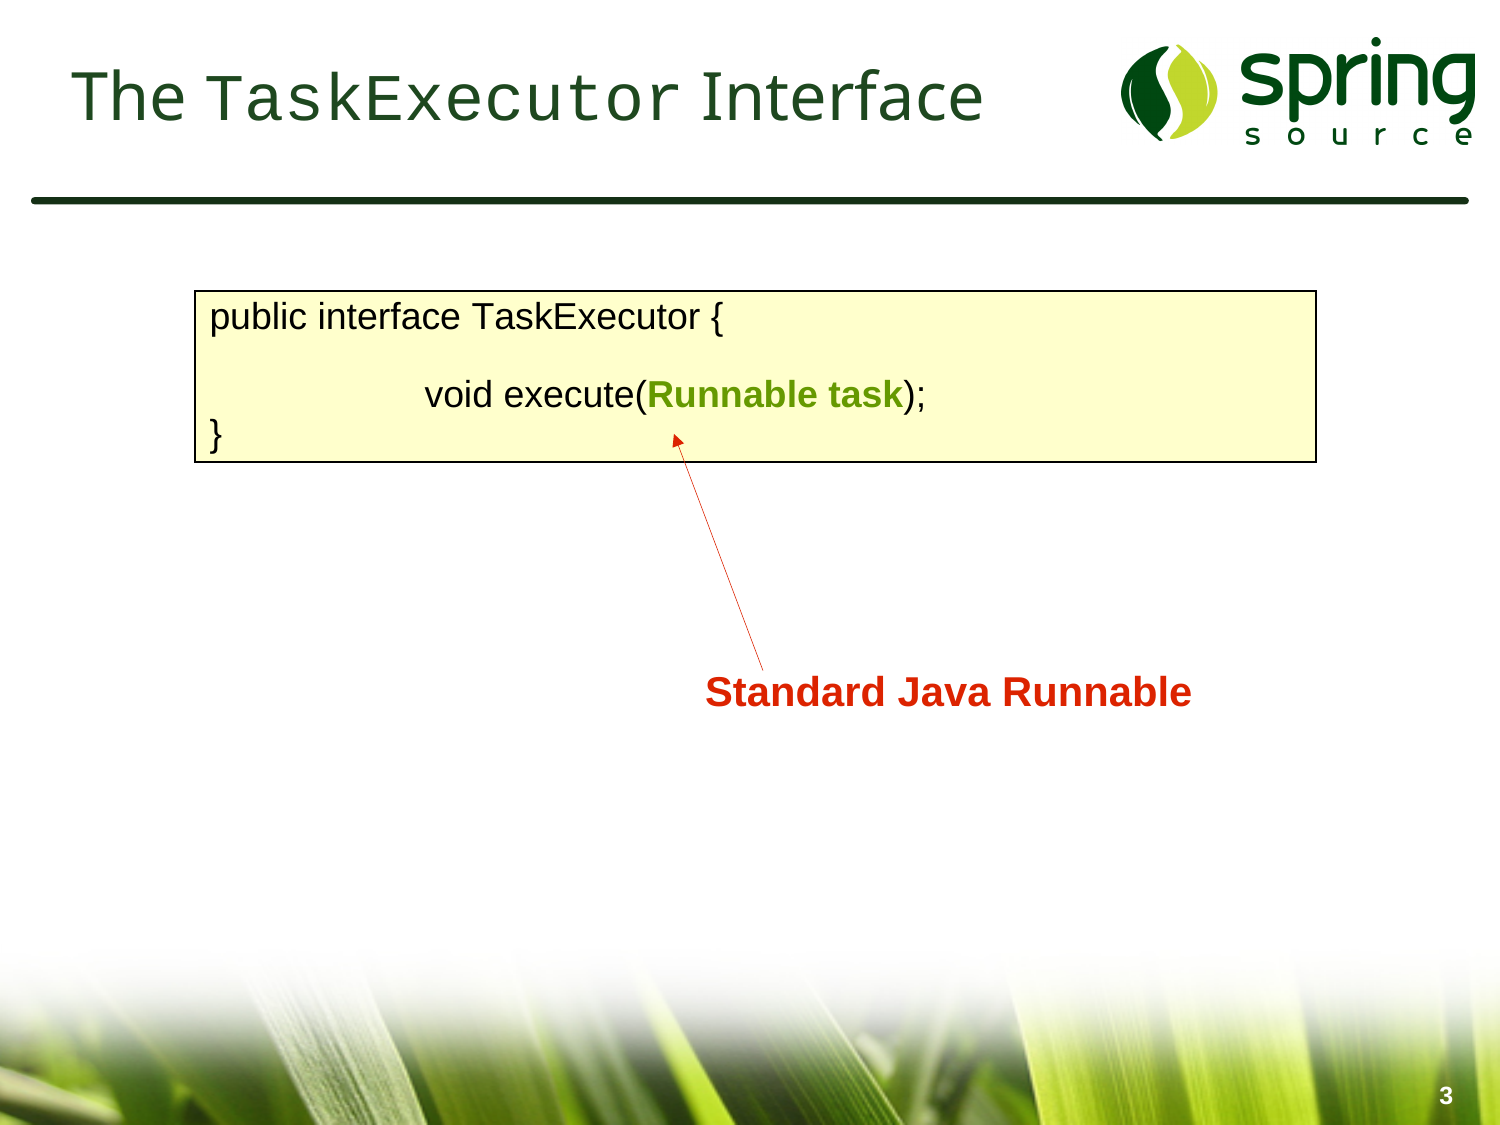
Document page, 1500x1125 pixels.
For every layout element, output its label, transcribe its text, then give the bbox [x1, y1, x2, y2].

title The TaskExecutor Interface [56, 13, 1089, 176]
text_box public interface TaskExecutor { void execute(Runnable task); } [194, 290, 1316, 463]
text_box Standard Java Runnable [690, 664, 1208, 724]
picture [0, 944, 1500, 1125]
picture [1121, 37, 1475, 145]
